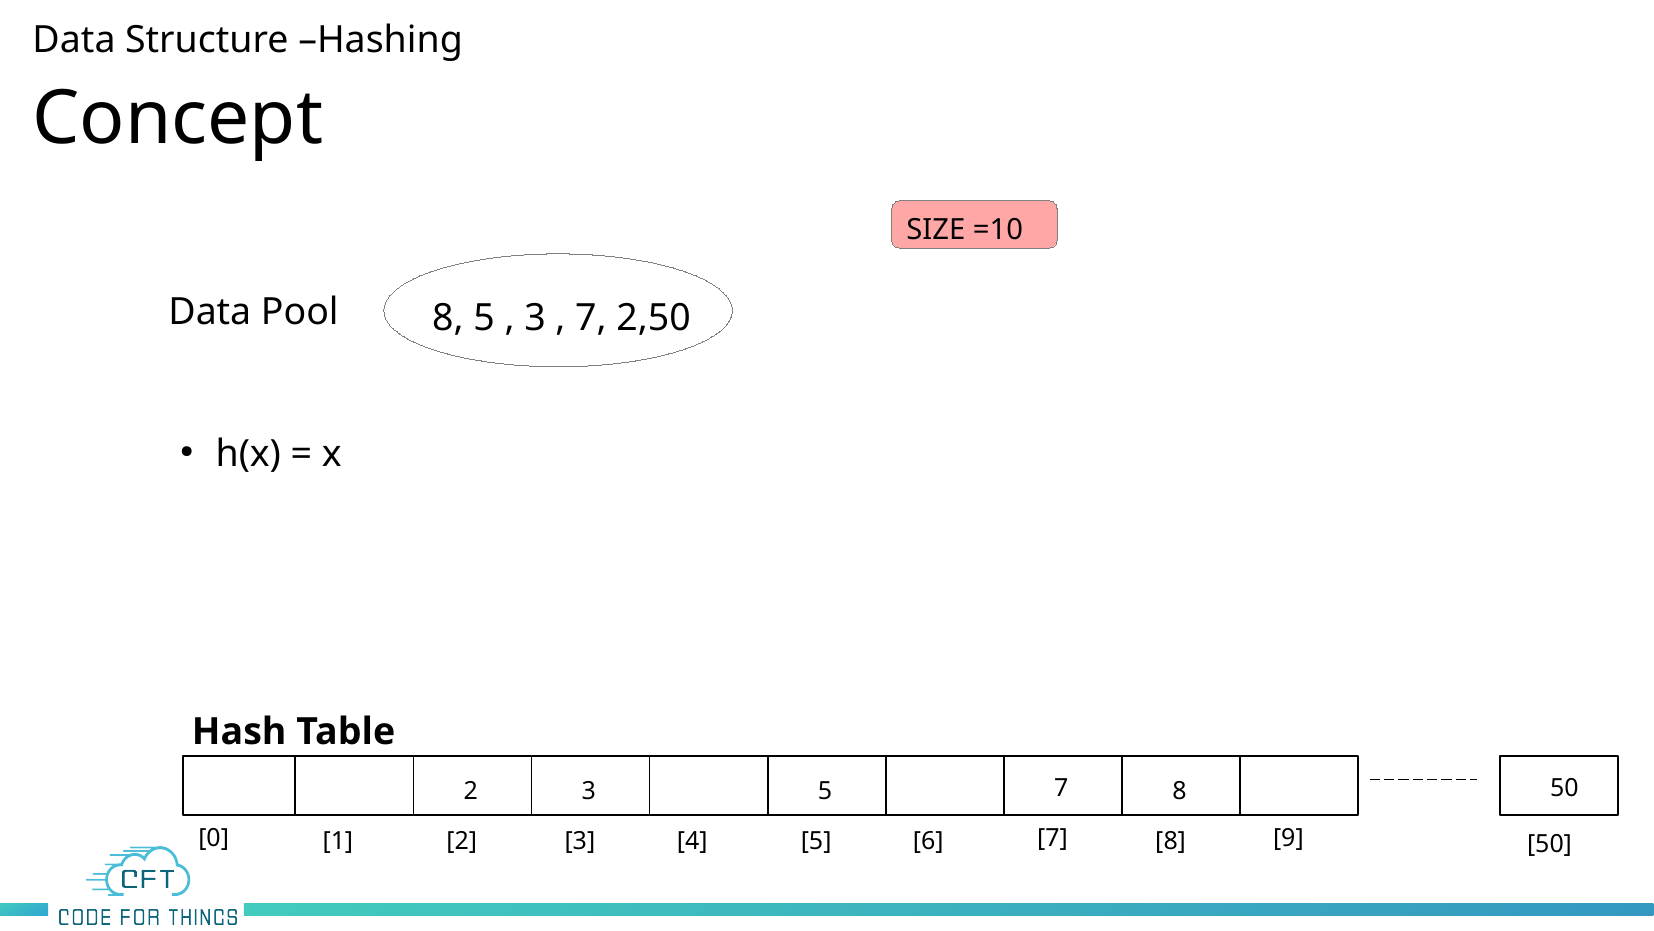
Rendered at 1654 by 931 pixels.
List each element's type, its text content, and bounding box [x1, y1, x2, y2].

picture [59, 846, 237, 925]
text_box h(x) = x [165, 419, 532, 485]
text_box [2] [425, 814, 526, 860]
text_box 2 [448, 764, 495, 810]
text_box [7] [1015, 812, 1117, 857]
text_box 8, 5 , 3 , 7, 2,50 [402, 283, 792, 342]
text_box Hash Table [141, 696, 461, 756]
text_box 3 [566, 764, 613, 810]
text_box Data Pool [118, 276, 402, 342]
text_box [4] [655, 814, 756, 860]
text_box 50 [1535, 761, 1598, 806]
text_box [3] [543, 814, 644, 860]
text_box [6] [891, 814, 993, 860]
text_box 7 [1039, 762, 1087, 807]
title Data Structure –Hashing Concept [32, 12, 1184, 166]
text_box [5] [779, 814, 880, 860]
text_box SIZE =10 [891, 200, 1058, 250]
text_box [50] [1505, 818, 1623, 863]
text_box [413, 342, 703, 367]
text_box [405, 253, 711, 283]
text_box [9] [1251, 812, 1353, 857]
text_box 5 [803, 764, 851, 810]
text_box 8 [1157, 764, 1205, 810]
text_box [183, 755, 1359, 815]
text_box [0] [177, 812, 278, 857]
text_box [1] [301, 814, 402, 860]
text_box [1500, 755, 1619, 815]
text_box [8] [1133, 814, 1235, 860]
